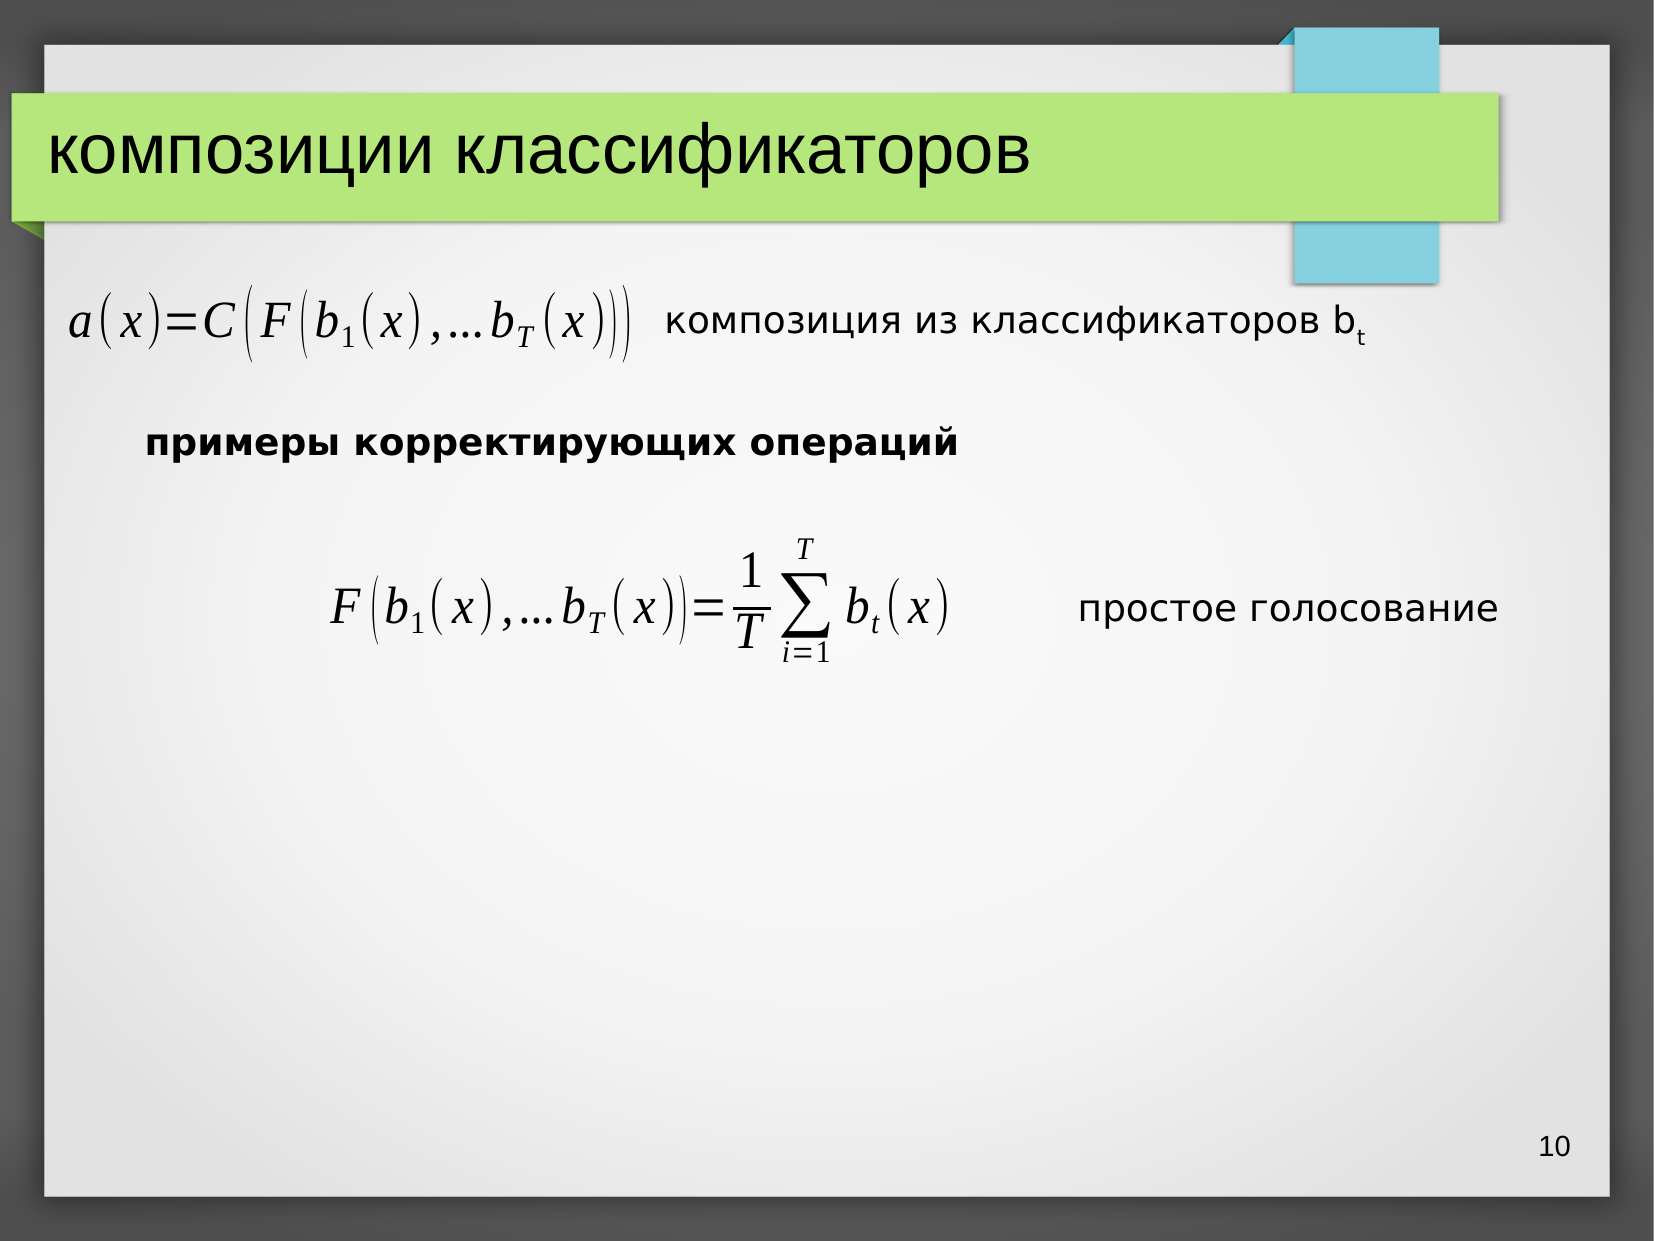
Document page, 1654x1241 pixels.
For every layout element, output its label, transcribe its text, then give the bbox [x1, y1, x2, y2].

text_box простое голосование [1062, 579, 1560, 638]
text_box композиция из классификаторов bt [649, 291, 1453, 359]
chart [60, 282, 638, 367]
text_box примеры корректирующих операций [129, 413, 1300, 485]
picture [0, 0, 1654, 1241]
chart [322, 537, 957, 674]
title композиции классификаторов [47, 109, 1501, 189]
